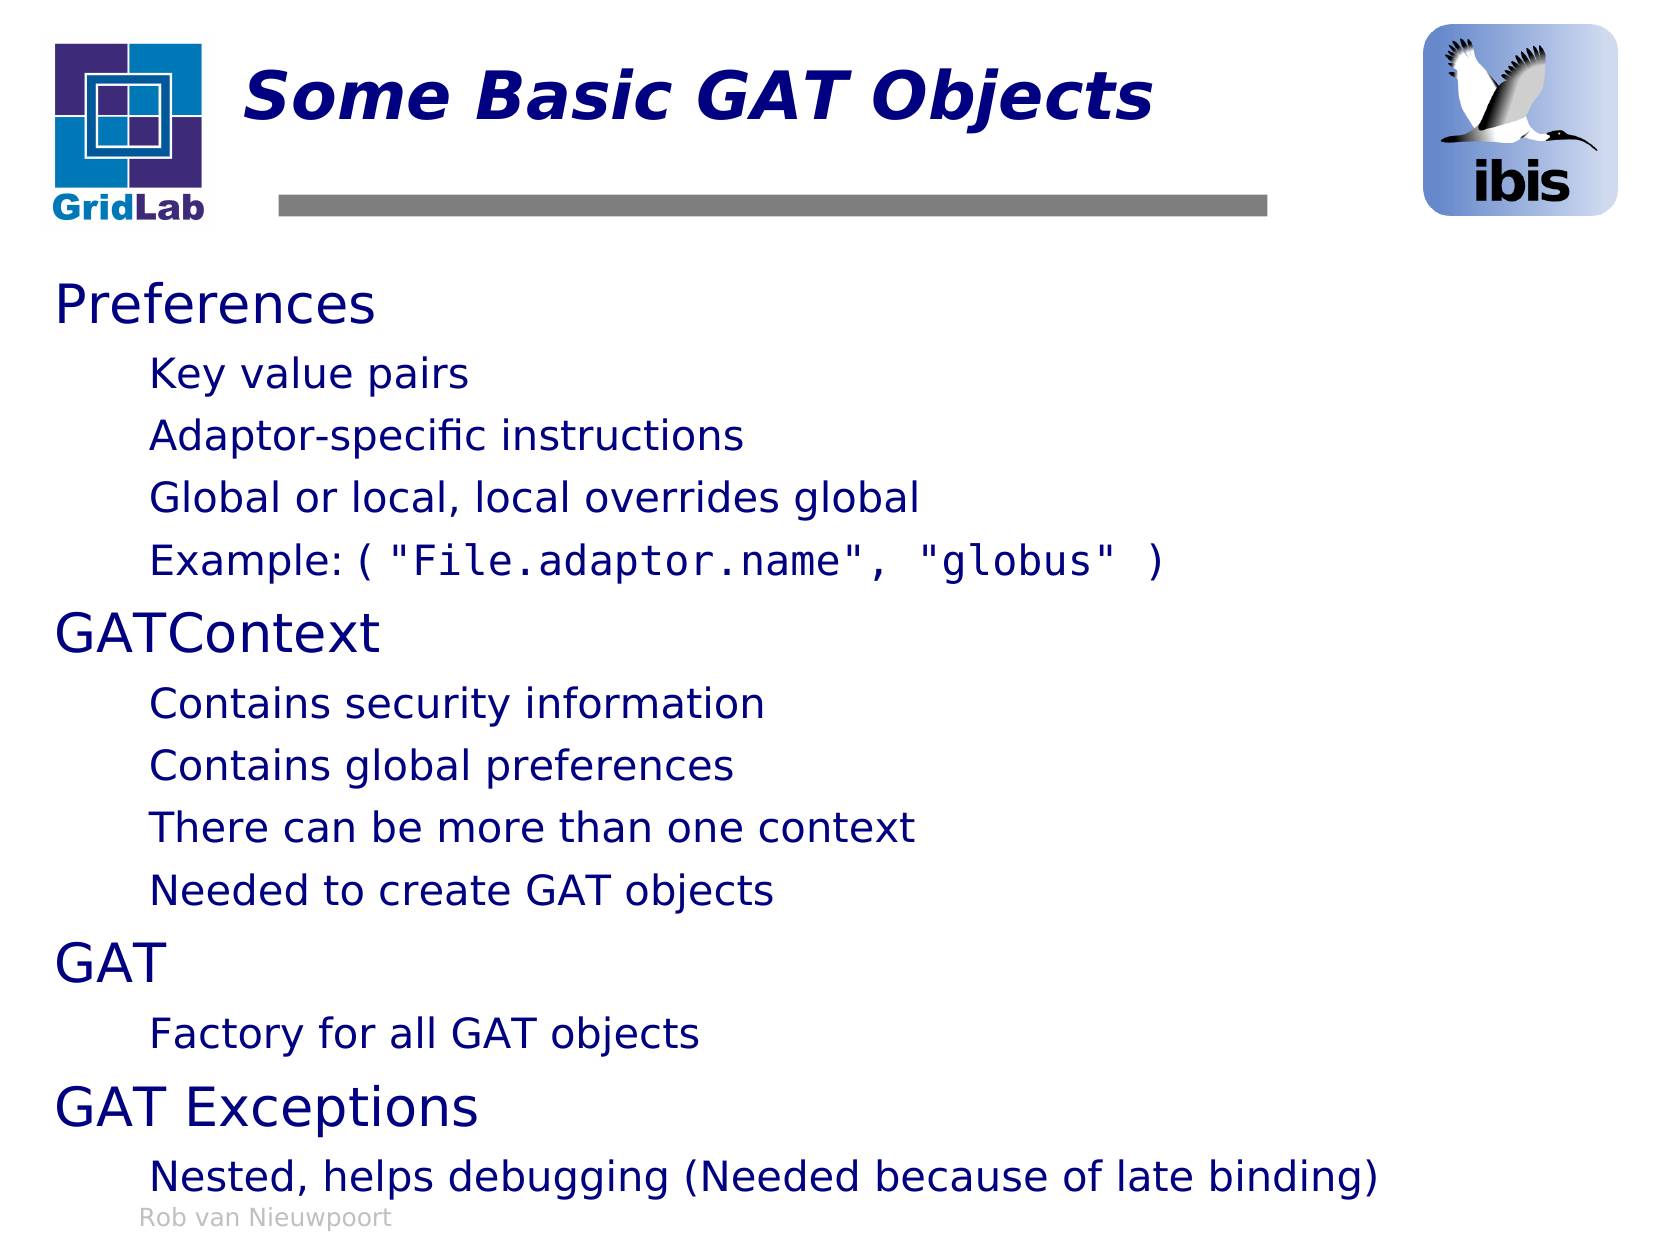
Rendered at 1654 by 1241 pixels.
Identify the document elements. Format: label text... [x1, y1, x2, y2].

list Preferences Key value pairs Adaptor-specific instructions Global or local, local overrides global Example: ( "File.adaptor.name", "globus" ) GATContext Contains security information Contains global preferences There can be more than one context Needed to create GAT objects GAT Factory for all GAT objects GAT Exceptions Nested, helps debugging (Needed because of late binding) [55, 268, 1599, 1197]
picture [1423, 24, 1618, 216]
picture [45, 34, 211, 230]
title Some Basic GAT Objects [243, 0, 1280, 187]
